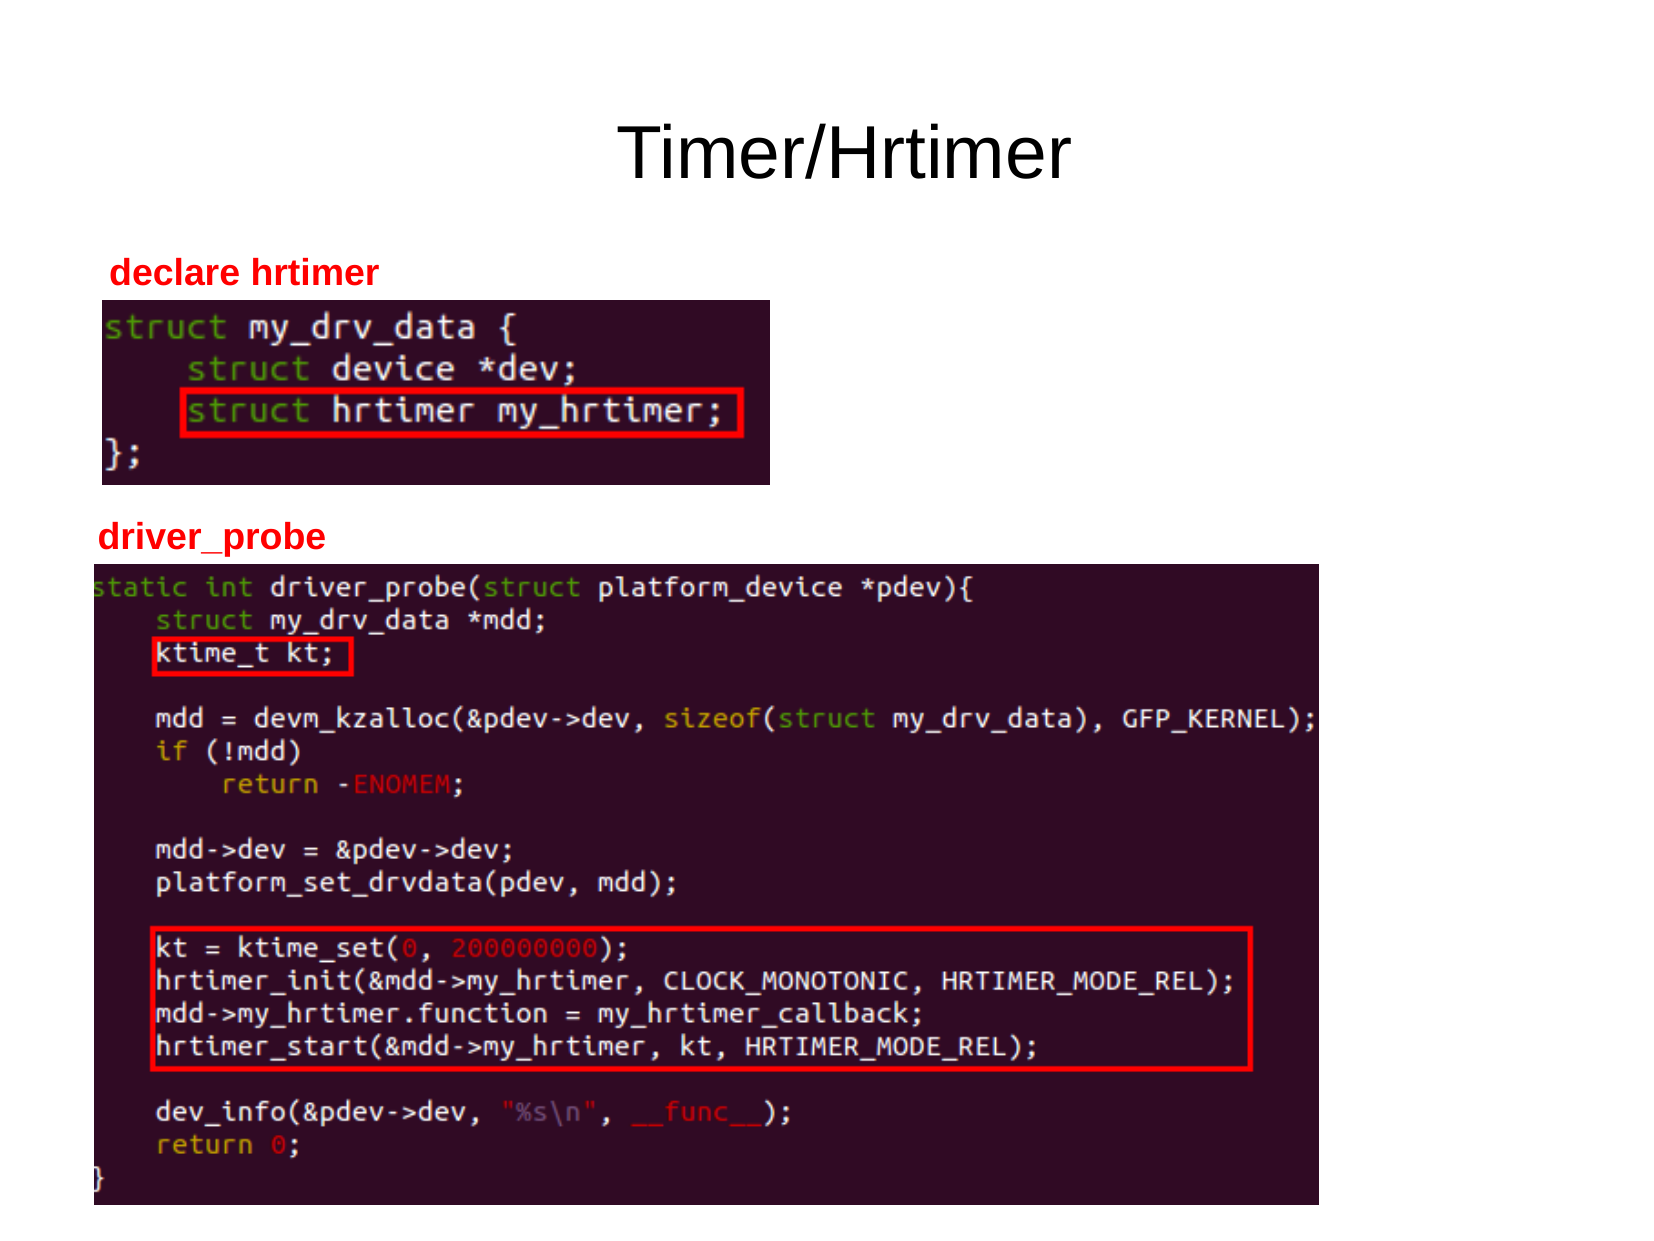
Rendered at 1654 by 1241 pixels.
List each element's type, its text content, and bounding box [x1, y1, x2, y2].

text_box driver_probe [82, 507, 532, 565]
title Timer/Hrtimer [82, 49, 1571, 257]
picture [102, 300, 770, 485]
picture [94, 564, 1319, 1205]
text_box declare hrtimer [94, 244, 544, 302]
